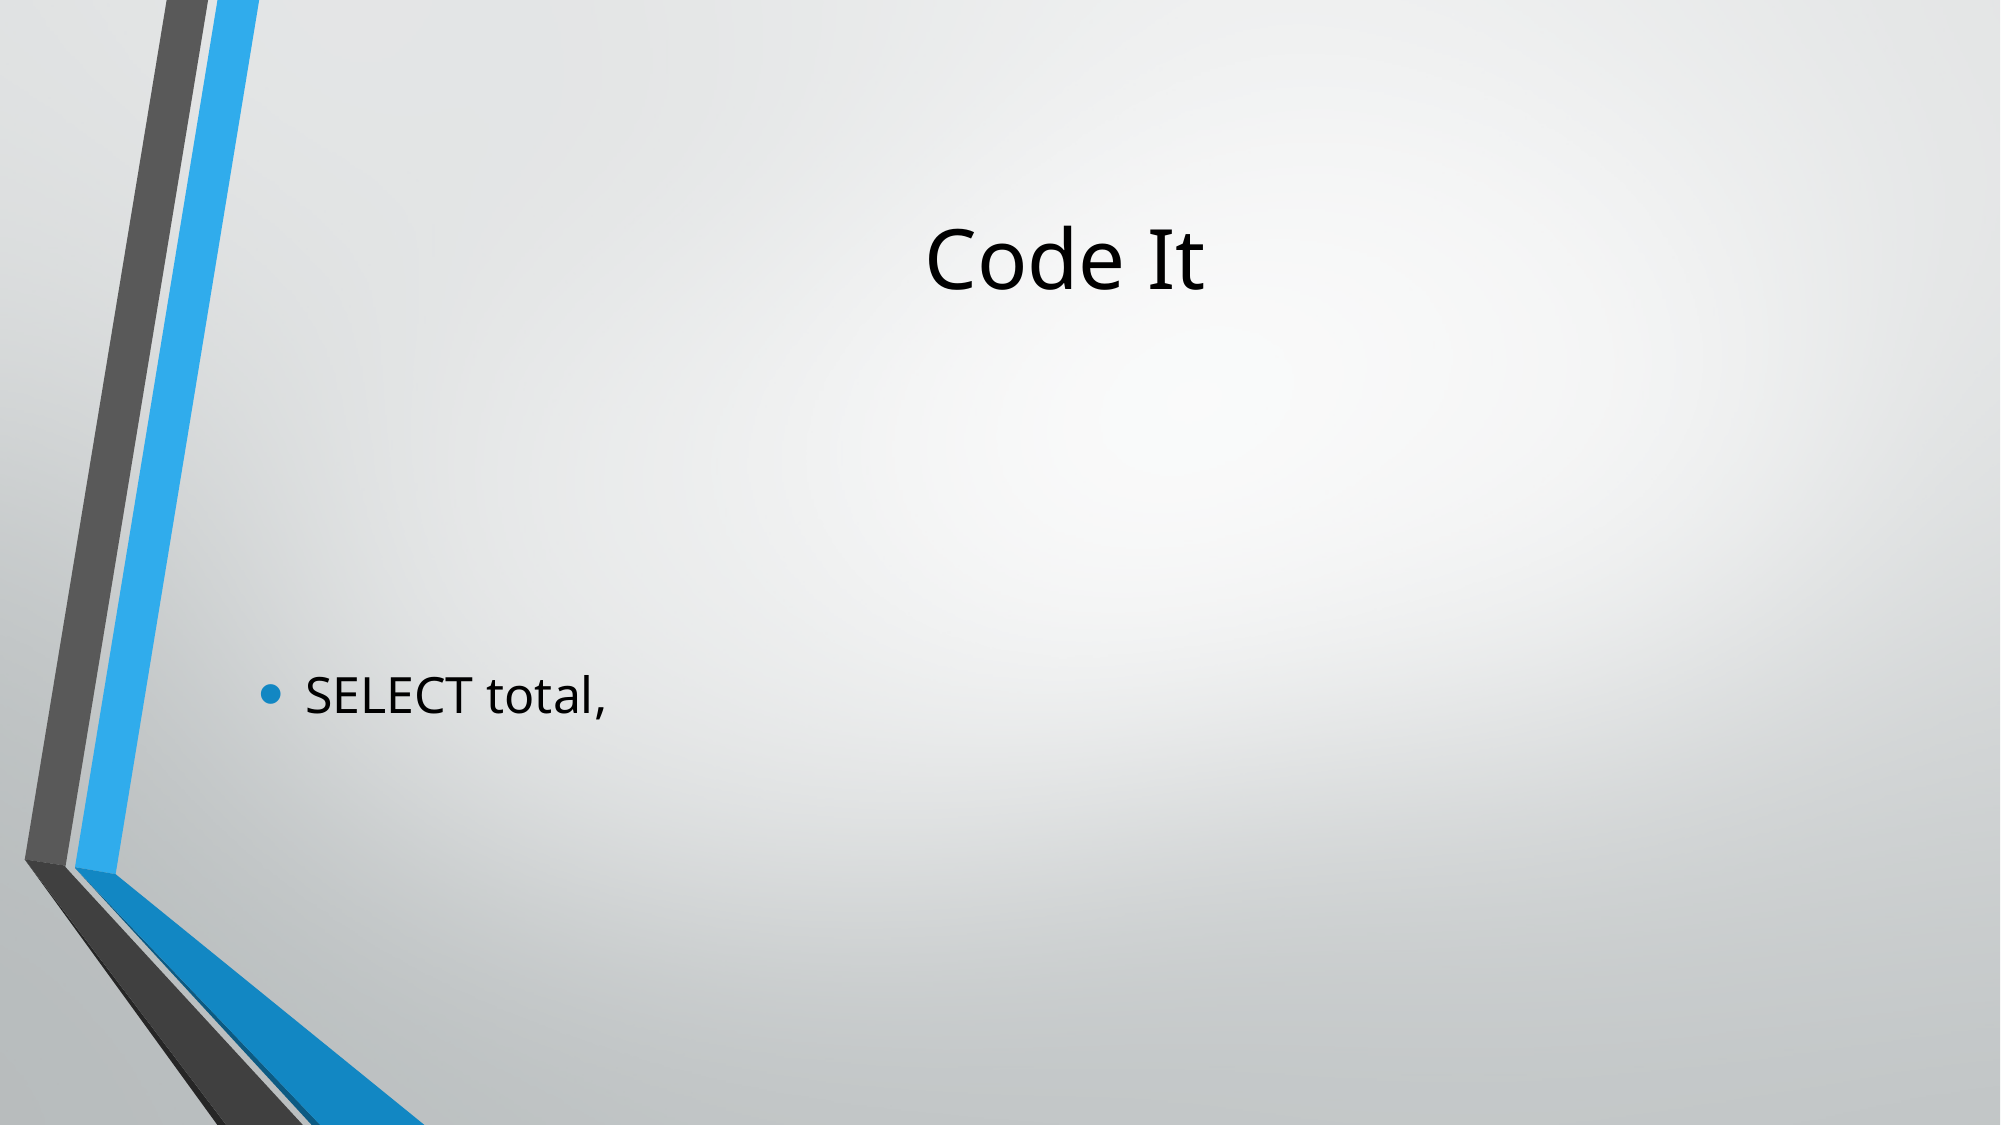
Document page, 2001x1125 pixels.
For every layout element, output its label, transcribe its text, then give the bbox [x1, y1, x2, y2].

title Code It [243, 112, 1887, 400]
list SELECT total, [243, 437, 1887, 950]
